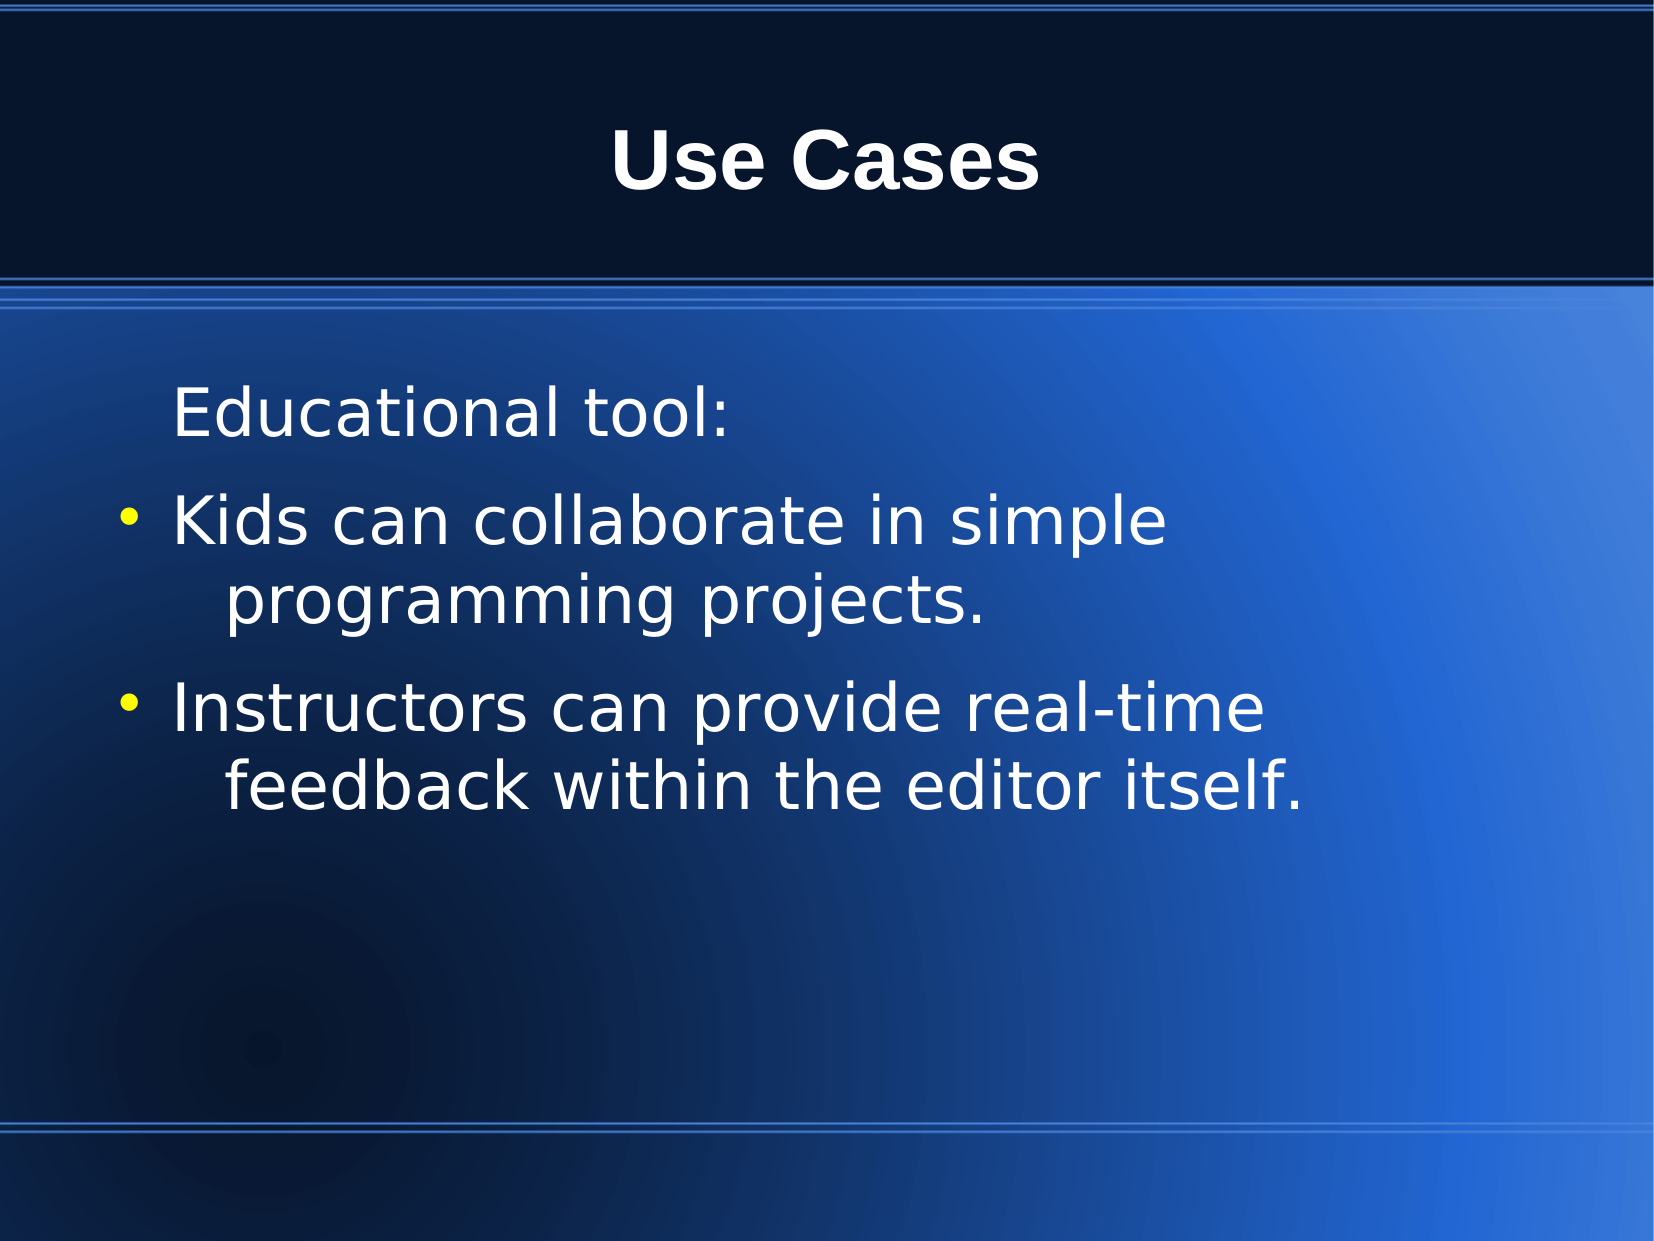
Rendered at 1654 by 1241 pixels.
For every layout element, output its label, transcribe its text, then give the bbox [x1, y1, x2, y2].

list Educational tool: Kids can collaborate in simple programming projects. Instructors can provide real-time feedback within the editor itself. [82, 372, 1571, 868]
title Use Cases [82, 49, 1571, 257]
